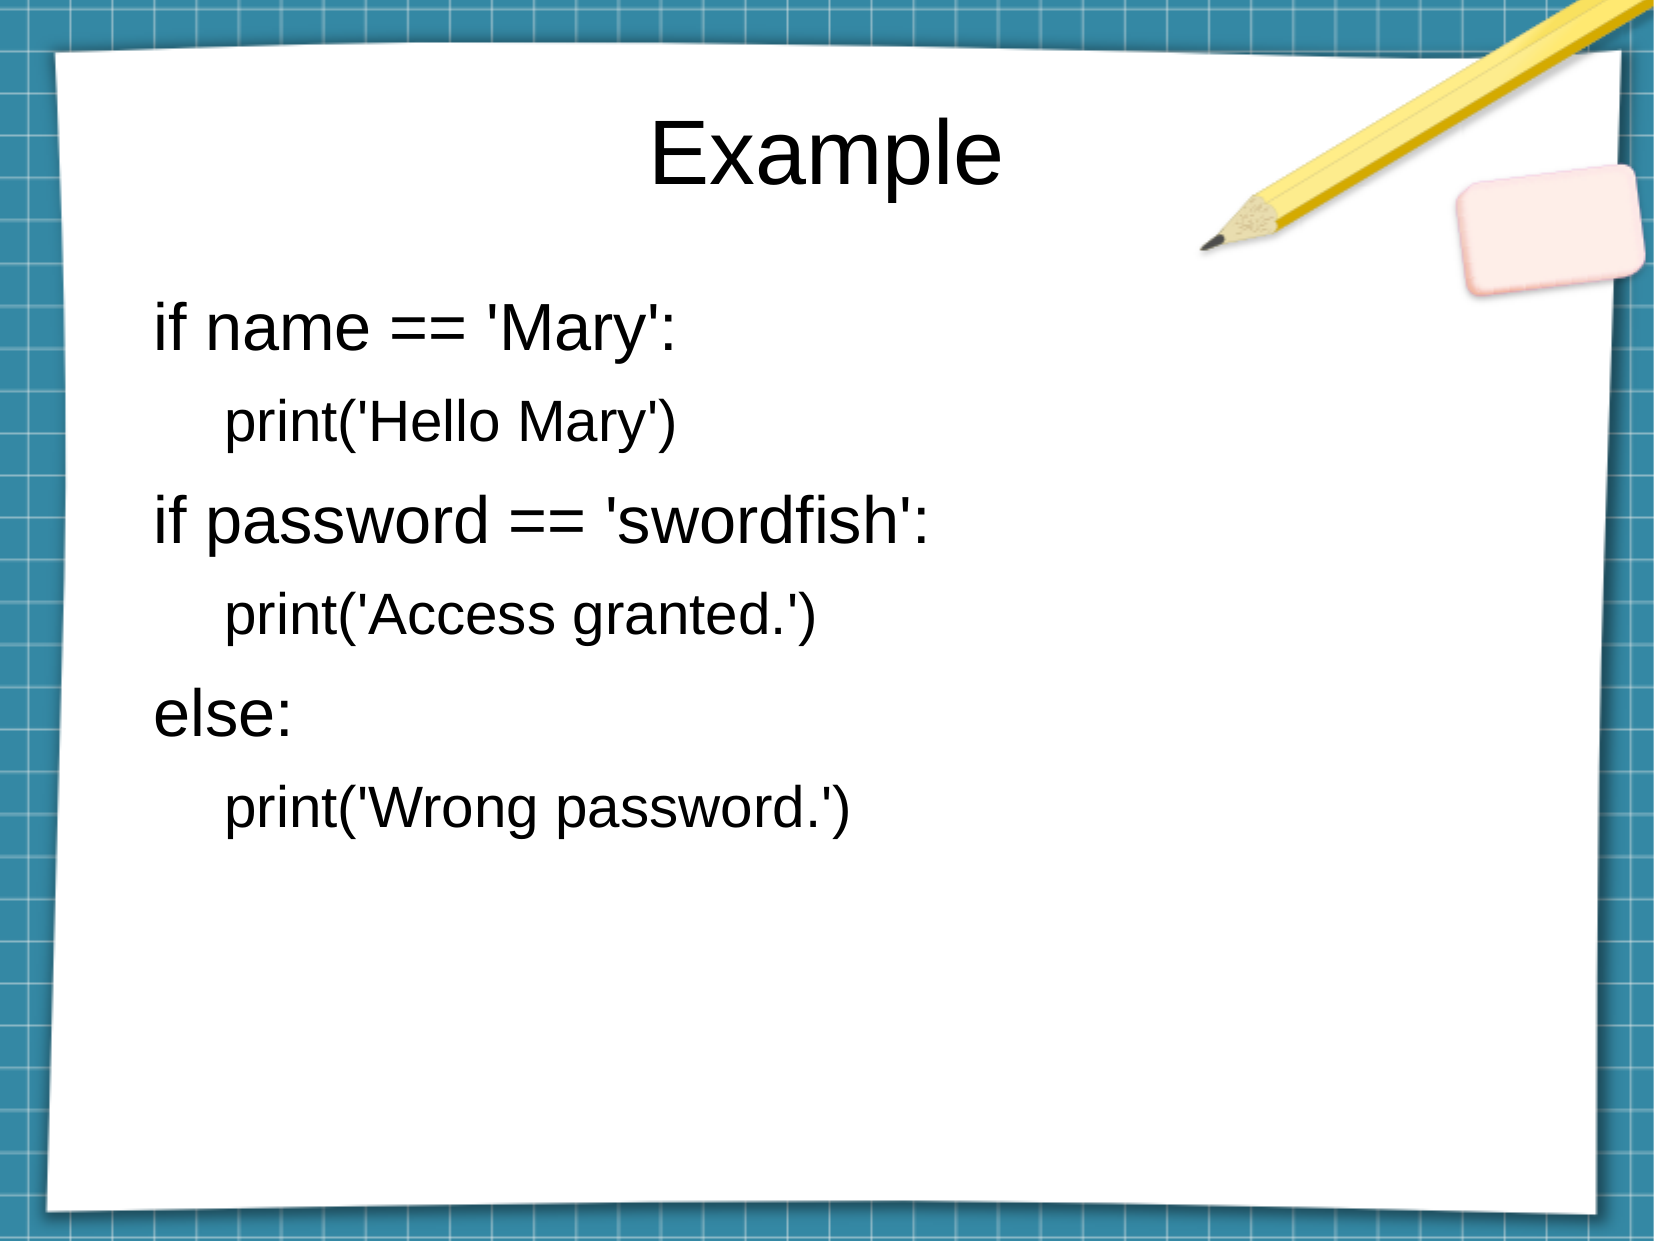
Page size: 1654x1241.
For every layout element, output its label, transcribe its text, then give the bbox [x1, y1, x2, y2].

list if name == 'Mary': print('Hello Mary') if password == 'swordfish': print('Access granted.') else: print('Wrong password.') [82, 290, 1571, 1010]
picture [0, 0, 1654, 1241]
title Example [82, 49, 1571, 257]
